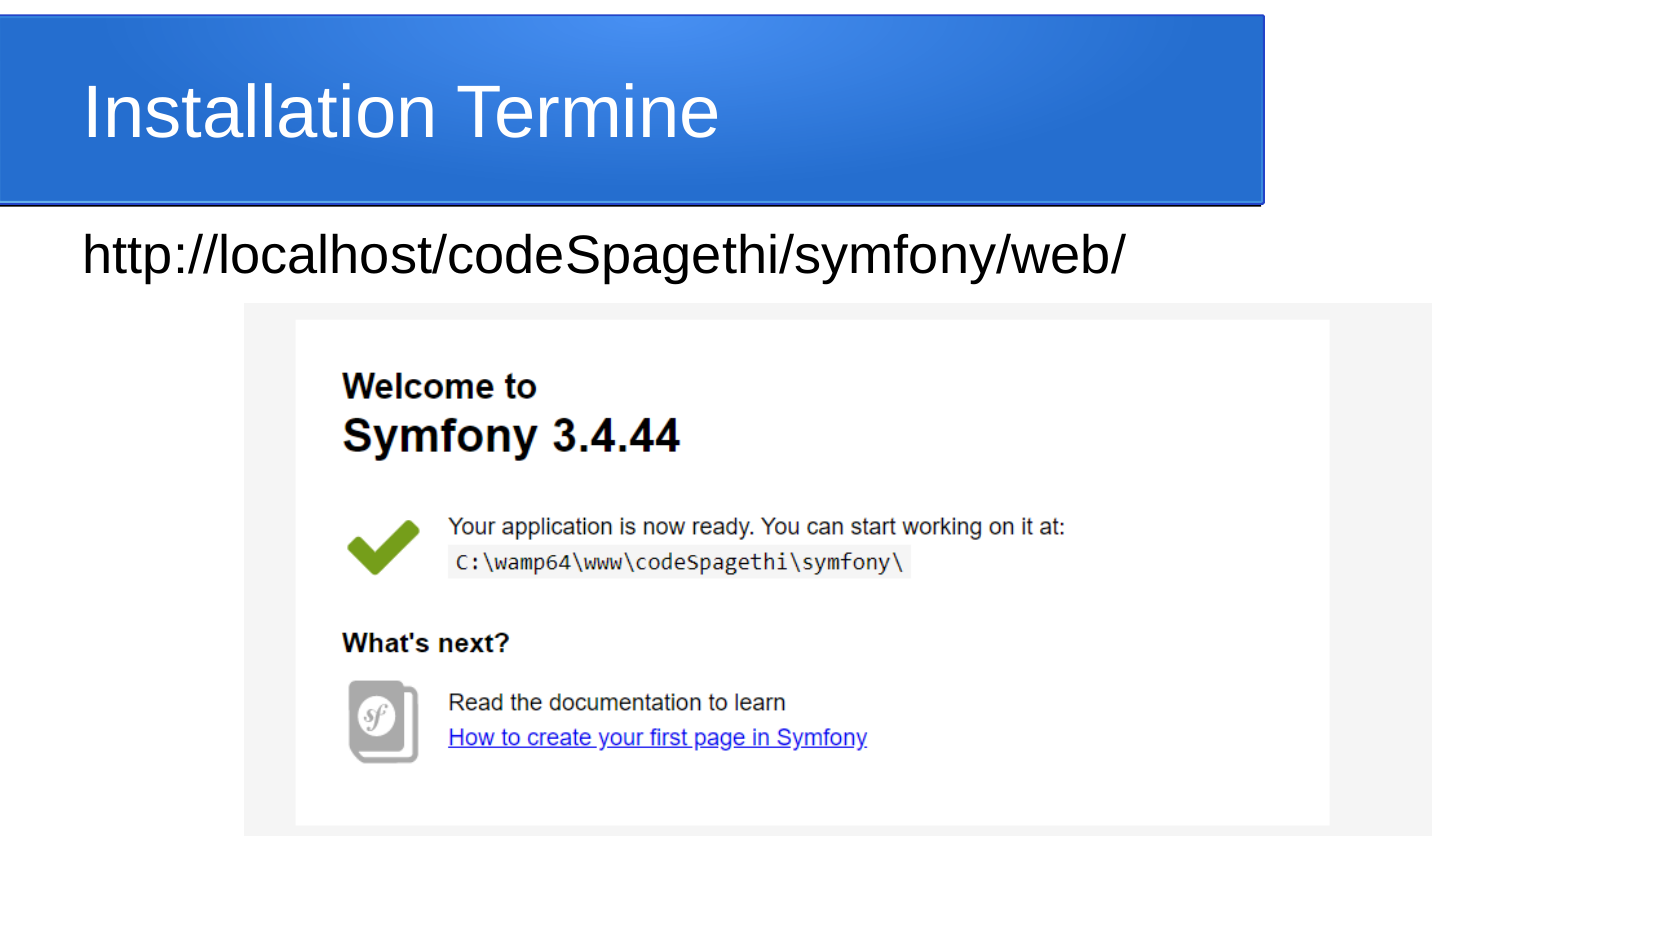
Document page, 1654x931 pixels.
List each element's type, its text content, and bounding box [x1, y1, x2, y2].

list http://localhost/codeSpagethi/symfony/web/ [82, 224, 1571, 764]
title Installation Termine [82, 35, 1235, 189]
picture [244, 303, 1432, 836]
